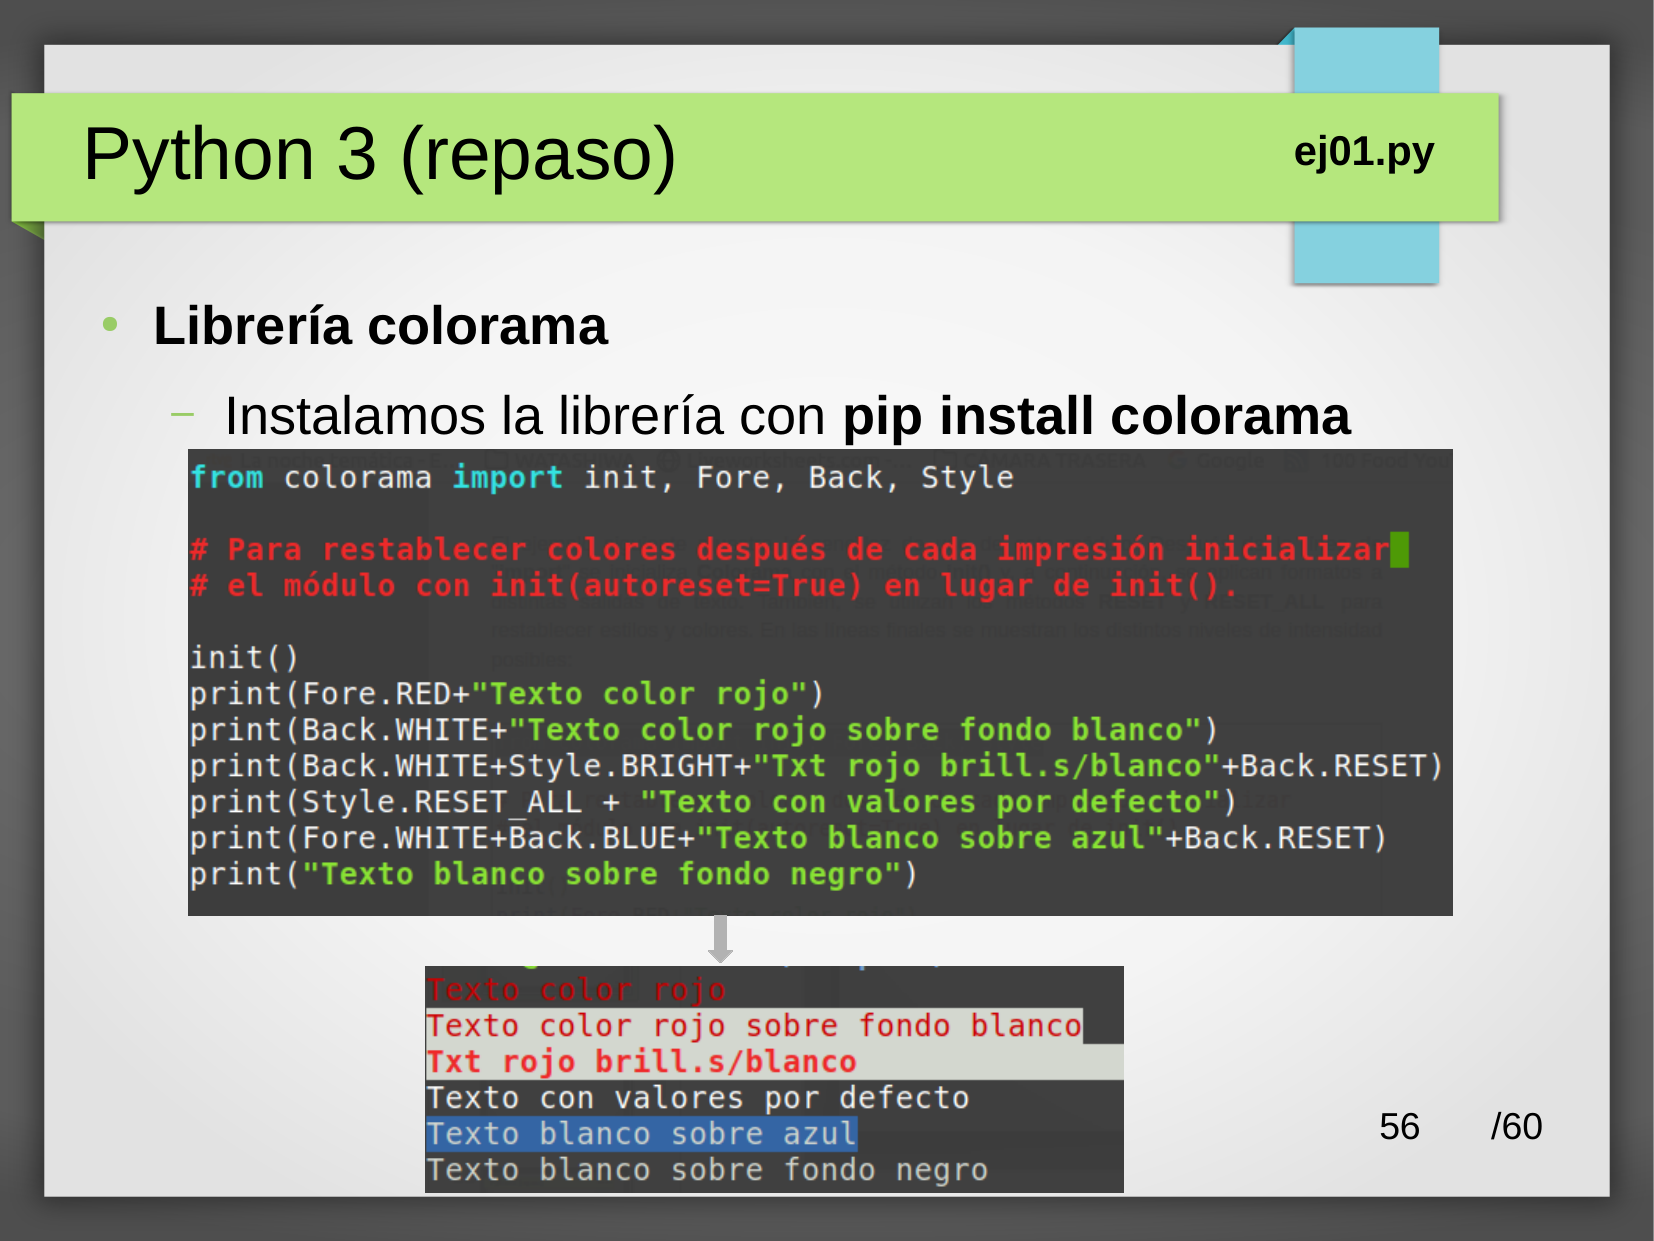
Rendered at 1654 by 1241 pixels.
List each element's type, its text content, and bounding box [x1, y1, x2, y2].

text_box [708, 915, 733, 963]
list Librería colorama Instalamos la librería con pip install colorama [82, 295, 1571, 1015]
text_box <número> [1364, 1098, 1476, 1169]
text_box ej01.py [1279, 120, 1465, 229]
title Python 3 (repaso) [82, 94, 1264, 213]
picture [0, 0, 1654, 1241]
text_box /60 [1476, 1098, 1644, 1169]
